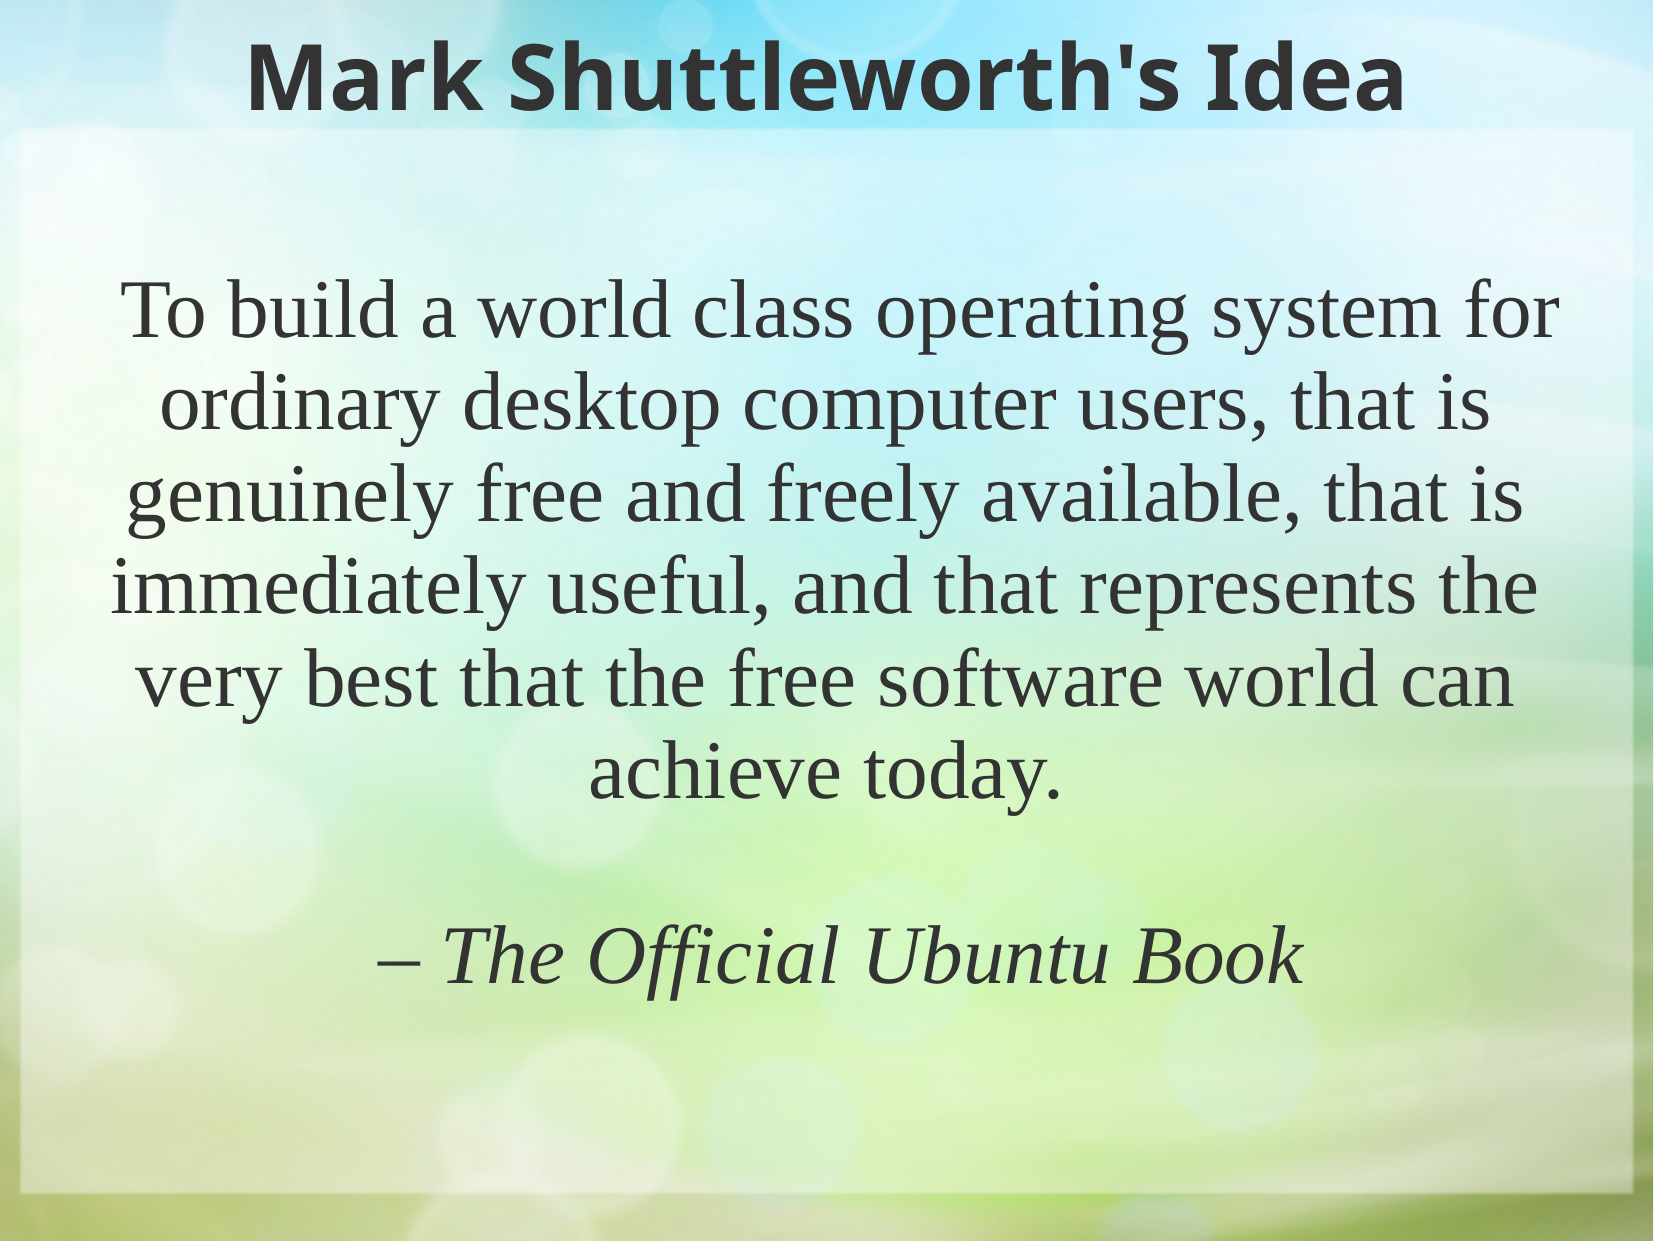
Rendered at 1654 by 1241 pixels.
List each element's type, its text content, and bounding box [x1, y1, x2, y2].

subtitle To build a world class operating system for ordinary desktop computer users, that is genuinely free and freely available, that is immediately useful, and that represents the very best that the free software world can achieve today. – The Official Ubuntu Book [82, 222, 1571, 1042]
picture [0, 0, 1654, 1241]
title Mark Shuttleworth's Idea [82, 0, 1571, 151]
